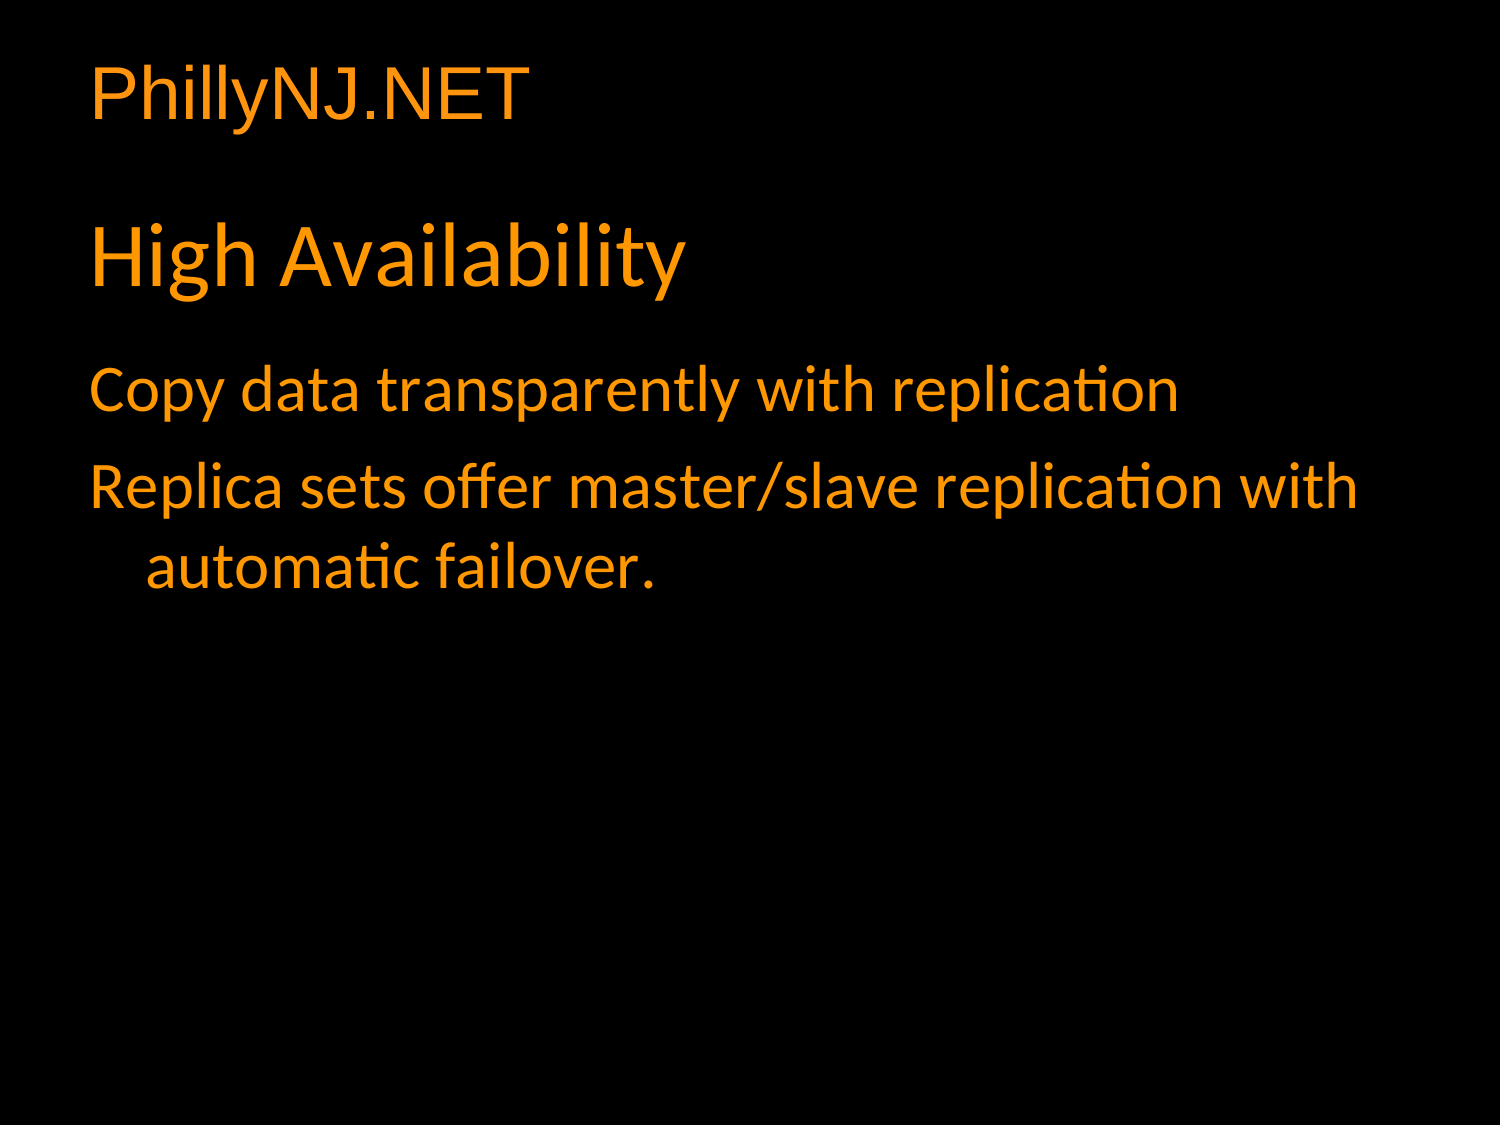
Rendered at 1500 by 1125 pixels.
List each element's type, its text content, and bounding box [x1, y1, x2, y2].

title High Availability [74, 132, 1425, 337]
list Copy data transparently with replication Replica sets offer master/slave replication with automatic failover. [74, 337, 1425, 990]
